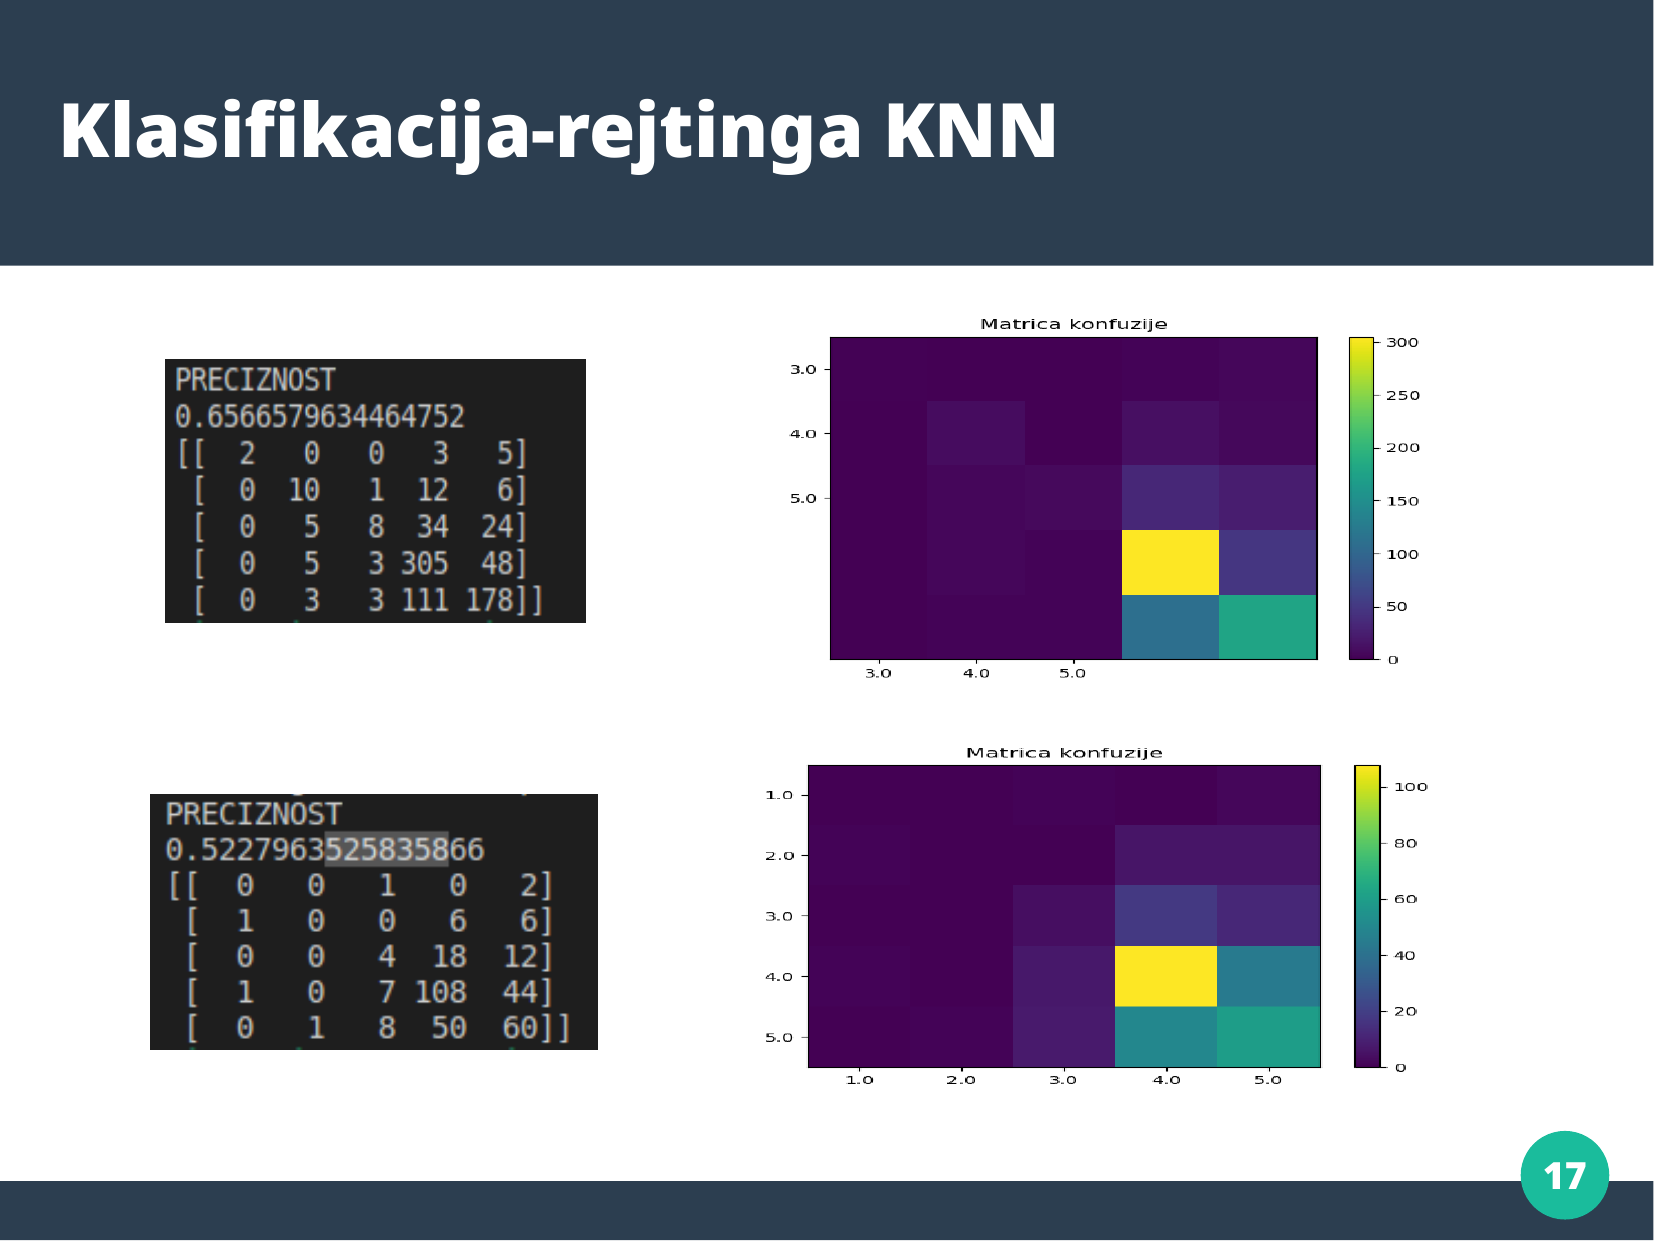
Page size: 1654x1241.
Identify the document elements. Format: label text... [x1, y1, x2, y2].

picture [150, 794, 598, 1051]
picture [165, 359, 586, 623]
picture [660, 717, 1546, 1111]
title Klasifikacija-rejtinga KNN [59, 49, 1595, 207]
picture [690, 286, 1531, 706]
